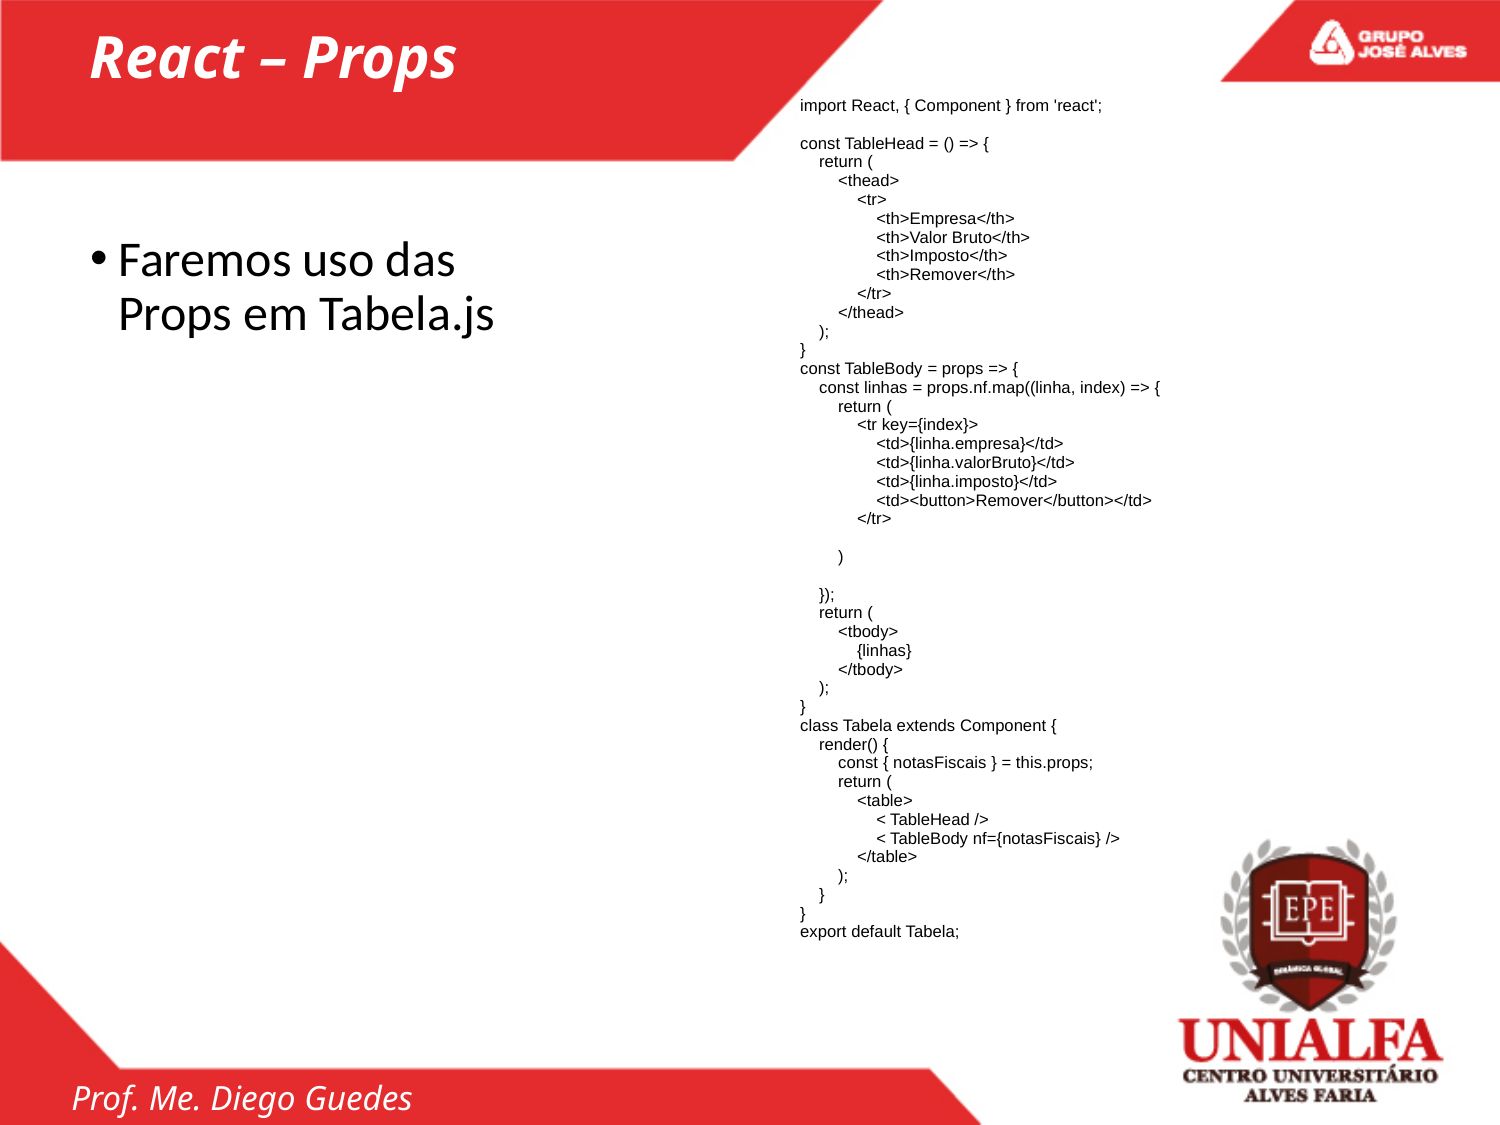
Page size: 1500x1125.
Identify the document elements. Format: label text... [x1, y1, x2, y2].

list Faremos uso das Props em Tabela.js [75, 225, 532, 933]
text_box React – Props [75, 12, 740, 98]
text_box Prof. Me. Diego Guedes [56, 1070, 711, 1125]
picture [0, 0, 1500, 1125]
text_box import React, { Component } from 'react'; const TableHead = () => { return ( <thead> <tr> <th>Empresa</th> <th>Valor Bruto</th> <th>Imposto</th> <th>Remover</th> </tr> </thead> ); } const TableBody = props => { const linhas = props.nf.map((linha, index) => { return ( <tr key={index}> <td>{linha.empresa}</td> <td>{linha.valorBruto}</td> <td>{linha.imposto}</td> <td><button>Remover</button></td> </tr> ) }); return ( <tbody> {linhas} </tbody> ); } class Tabela extends Component { render() { const { notasFiscais } = this.props; return ( <table> < TableHead /> < TableBody nf={notasFiscais} /> </table> ); } } export default Tabela; [785, 89, 1500, 1125]
